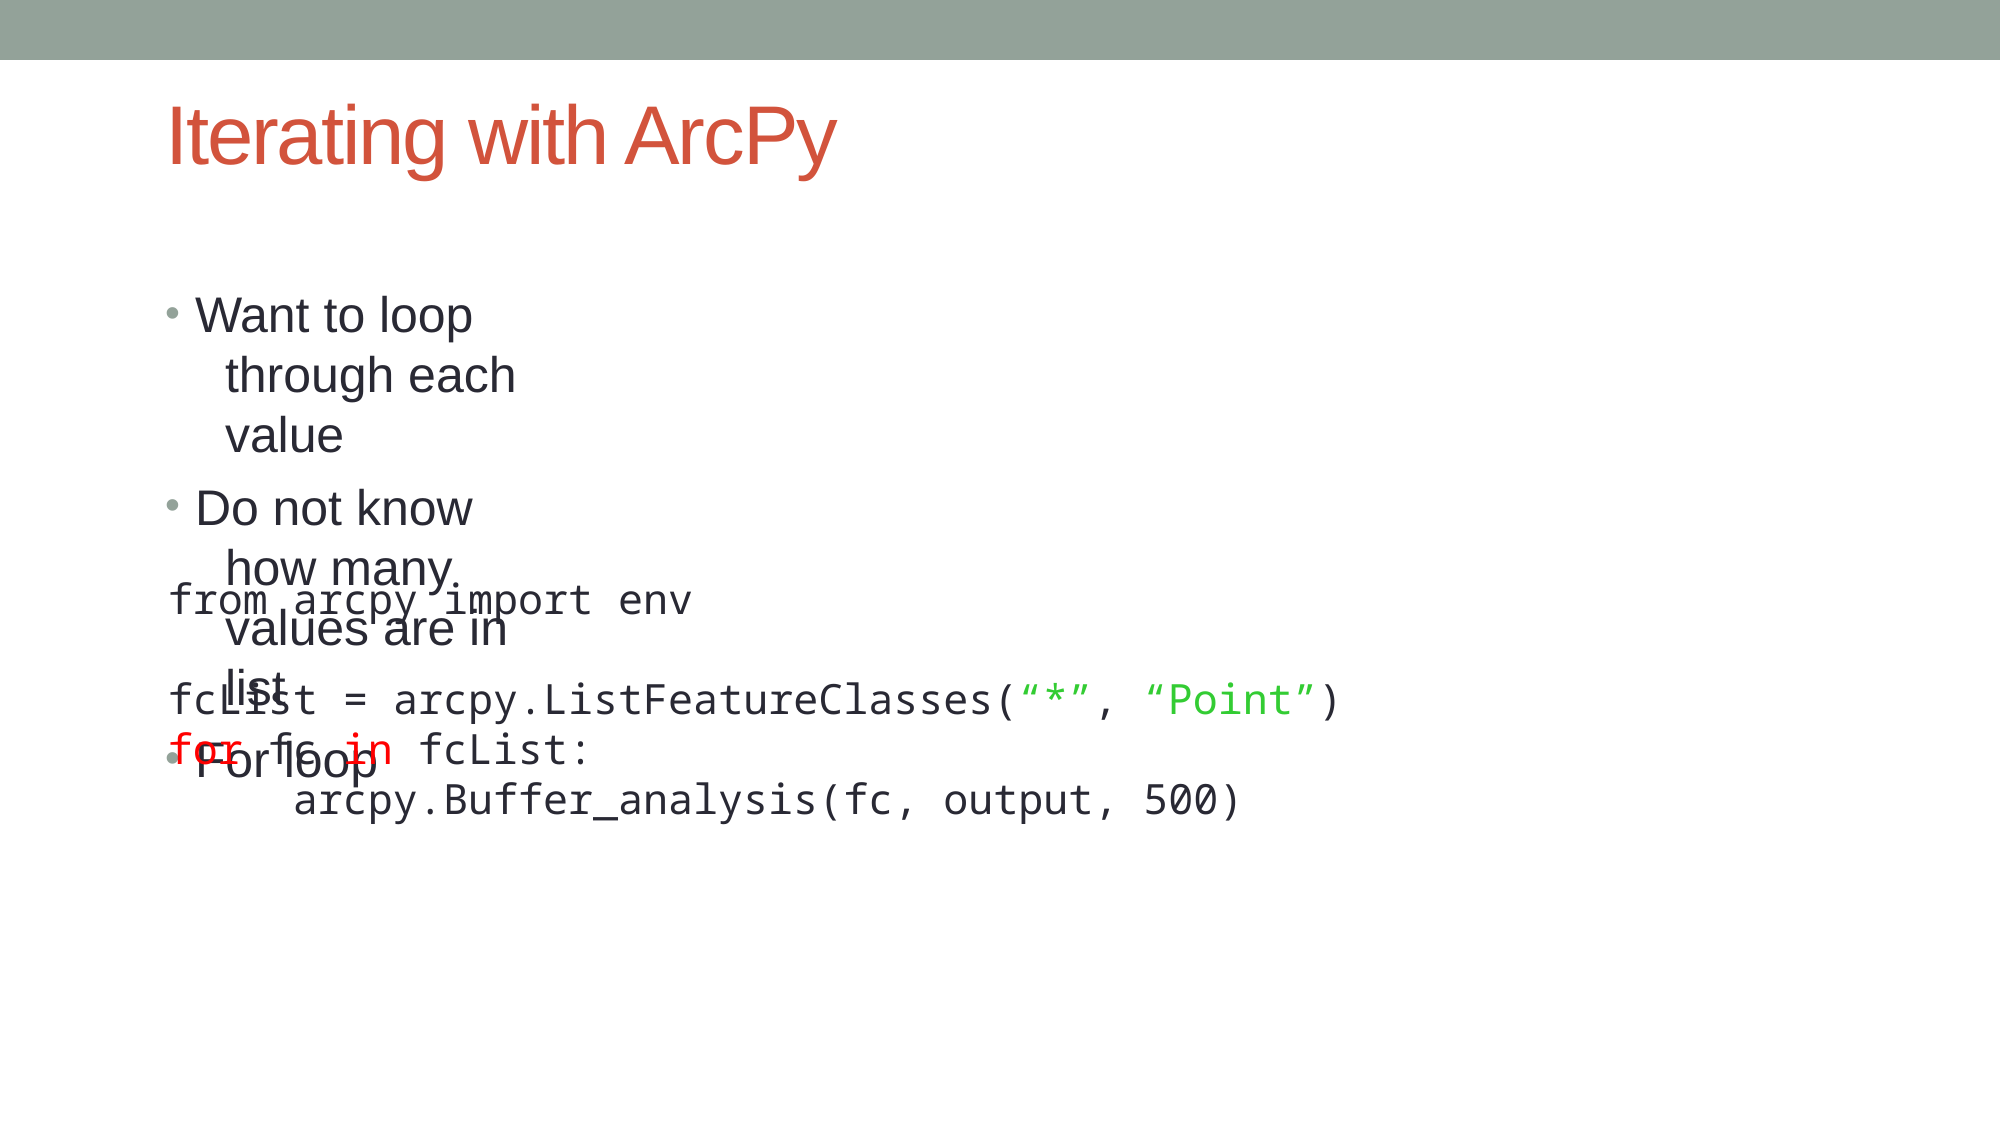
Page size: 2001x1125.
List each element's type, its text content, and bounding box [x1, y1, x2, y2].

title Iterating with ArcPy [133, 62, 1834, 225]
list Want to loop through each value Do not know how many values are in list For loop [152, 290, 1870, 628]
text_box from arcpy import env fcList = arcpy.ListFeatureClasses(“*”, “Point”) for fc in fcList: arcpy.Buffer_analysis(fc, output, 500) [152, 564, 1687, 884]
